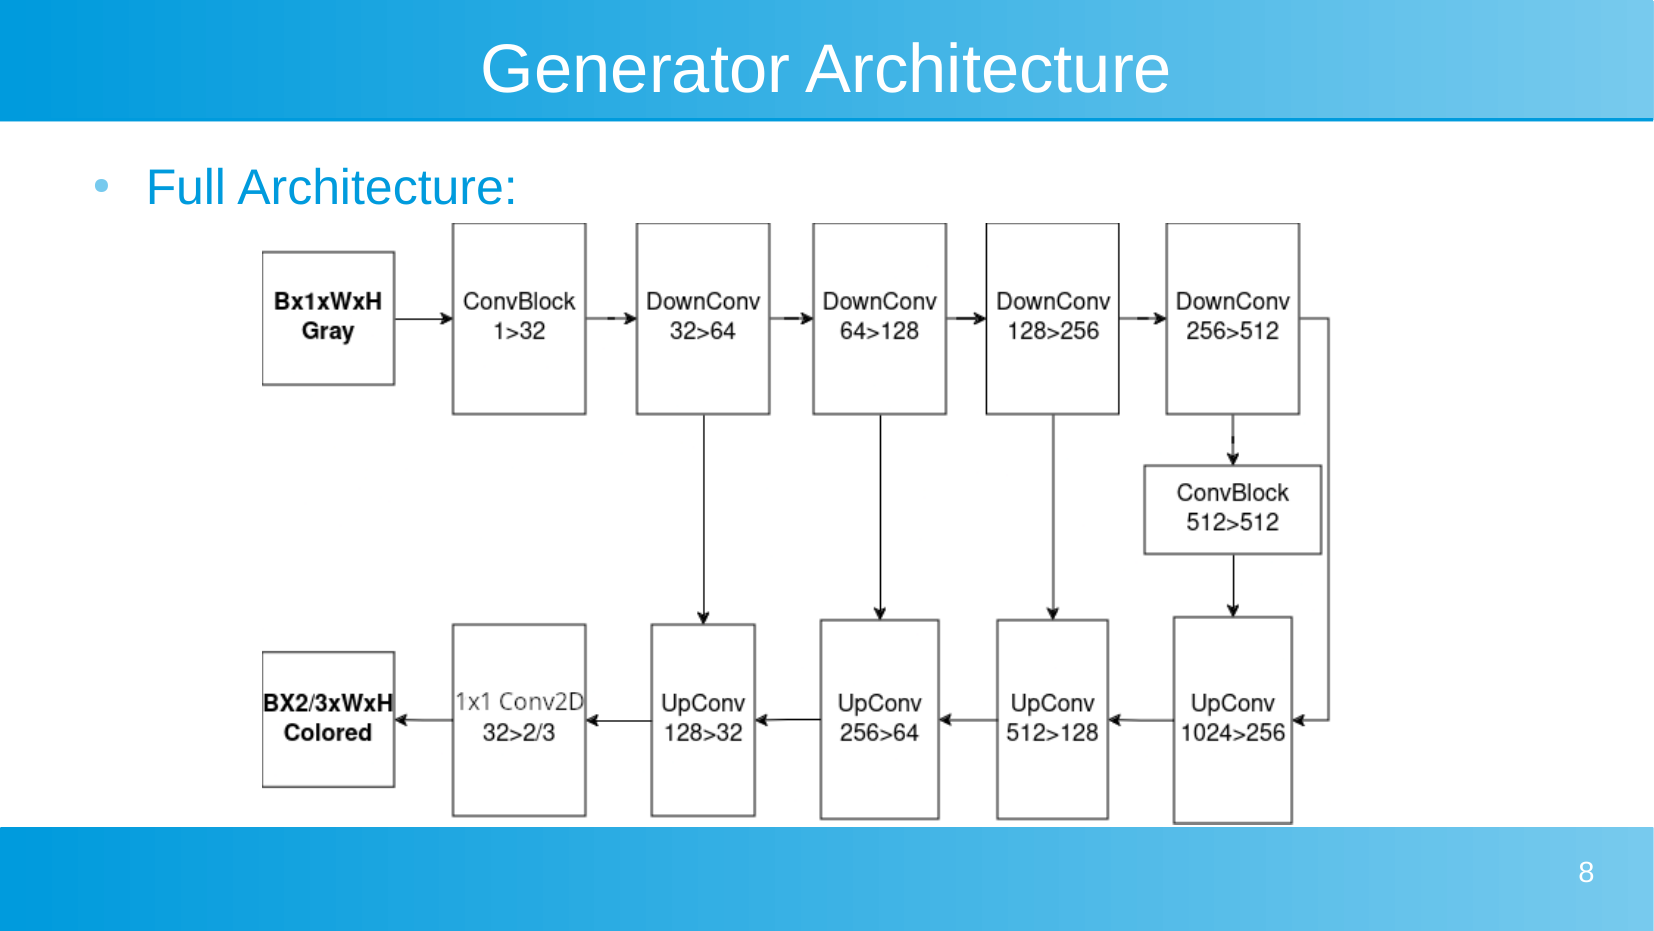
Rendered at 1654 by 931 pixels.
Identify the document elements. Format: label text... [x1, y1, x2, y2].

list Full Architecture: [75, 159, 1611, 751]
picture [262, 223, 1342, 826]
title Generator Architecture [59, 29, 1595, 108]
